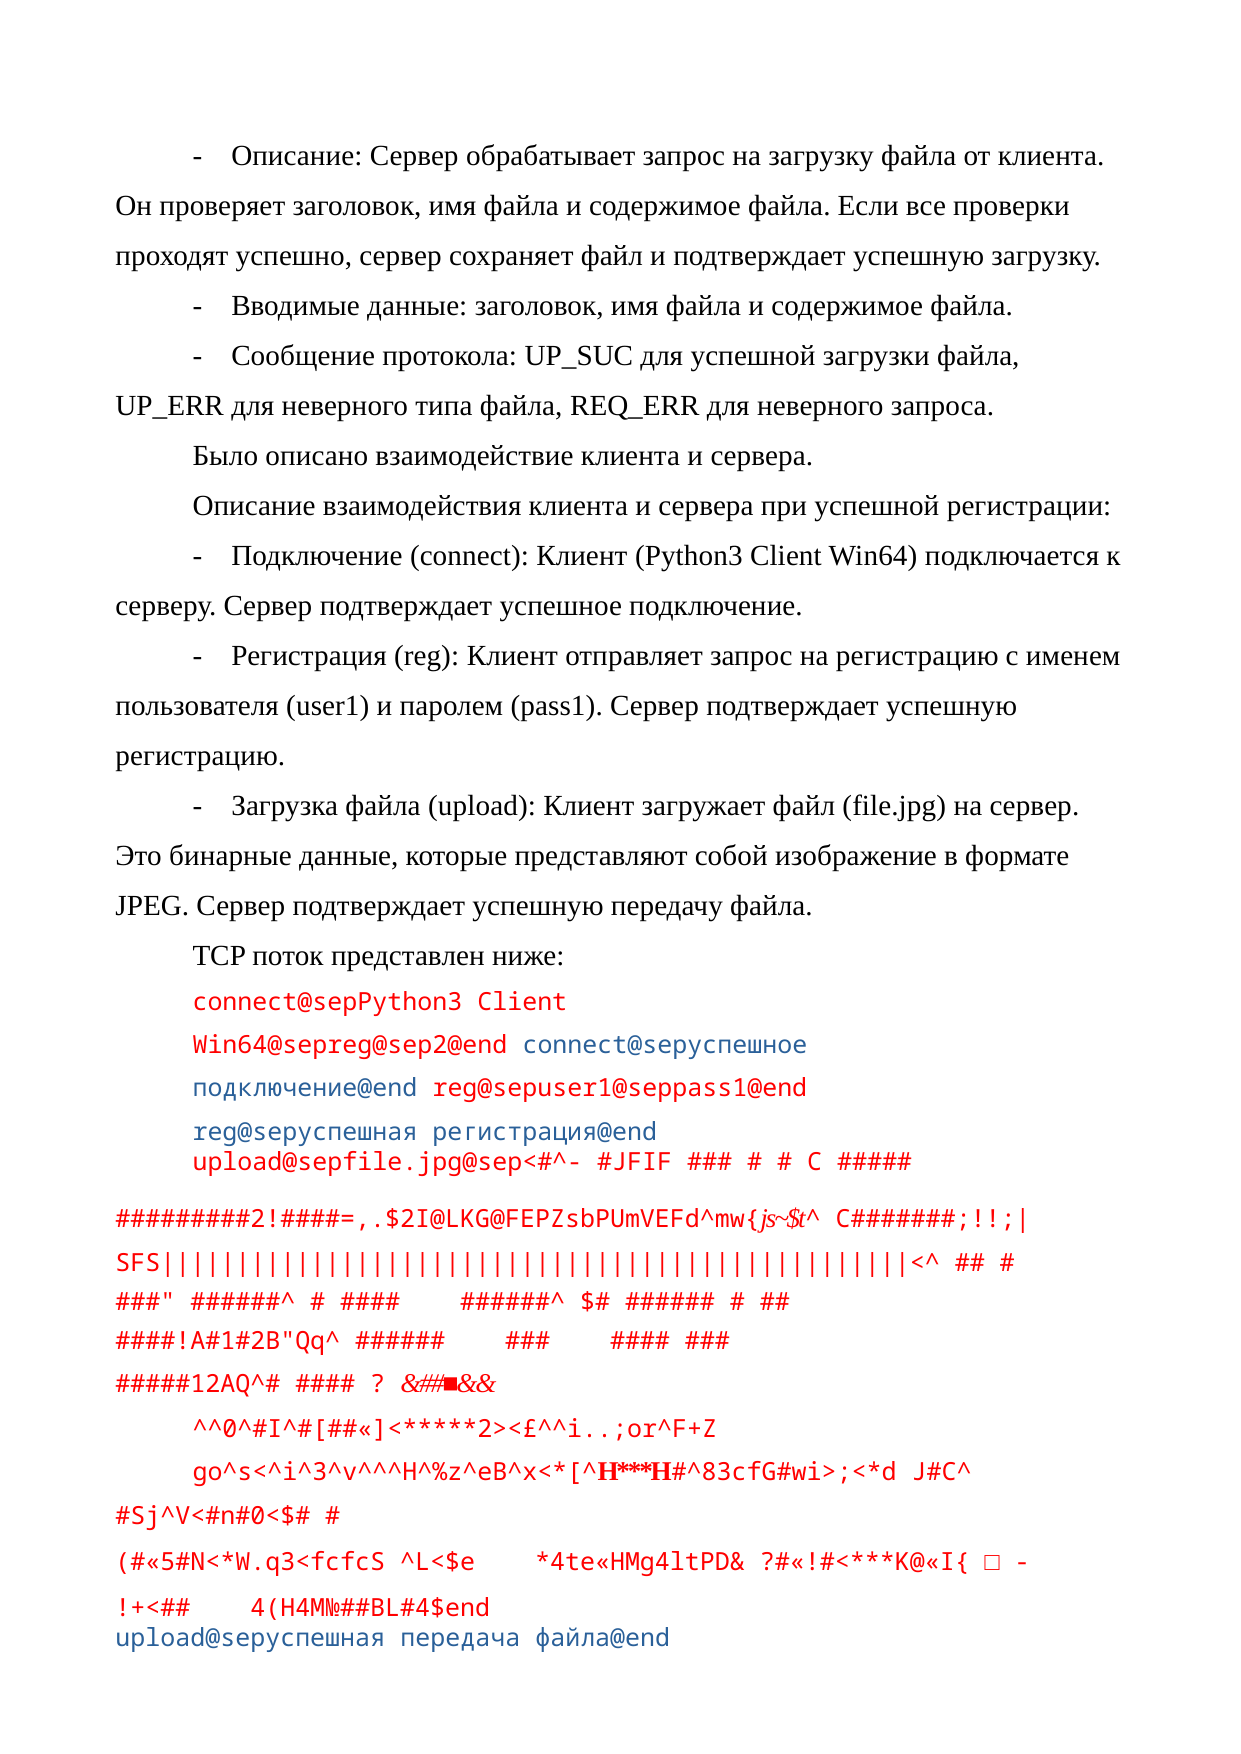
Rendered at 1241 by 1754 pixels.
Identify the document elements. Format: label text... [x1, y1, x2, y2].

text_box - Описание: Сервер обрабатывает запрос на загрузку файла от клиента. Он проверяет заголовок, имя файла и содержимое файла. Если все проверки проходят успешно, сервер сохраняет файл и подтверждает успешную загрузку. - Вводимые данные: заголовок, имя файла и содержимое файла. - Сообщение протокола: UP_SUC для успешной загрузки файла, UP_ERR для неверного типа файла, REQ_ERR для неверного запроса. Было описано взаимодействие клиента и сервера. Описание взаимодействия клиента и сервера при успешной регистрации: - Подключение (connect): Клиент (Python3 Client Win64) подключается к серверу. Сервер подтверждает успешное подключение. - Регистрация (reg): Клиент отправляет запрос на регистрацию с именем пользователя (user1) и паролем (pass1). Сервер подтверждает успешную регистрацию. - Загрузка файла (upload): Клиент загружает файл (file.jpg) на сервер. Это бинарные данные, которые представляют собой изображение в формате JPEG. Сервер подтверждает успешную передачу файла. TCP поток представлен ниже: connect@sepPython3 Client Win64@sepreg@sep2@end connect@sepуспешное подключение@end reg@sepuser1@seppass1@end reg@sepуспешная регистрация@end upload@sepfile.jpg@sep<#^- #JFIF ### # # C ##### #########2!####=,.$2I@LKG@FEPZsbPUmVEFd^mw{js~$t^ C#######;!!;|SFS||||||||||||||||||||||||||||||||||||||||||||||||||<^ ## # ###" ######^ # #### ######^ $# ###### # ## ####!A#1#2B"Qq^ ###### ### #### ### #####12AQ^# #### ? &##■&& ^^0^#I^#[##«]<*****2><£^^i..;or^F+Z go^s<^i^3^v^^^H^%z^eB^x<*[^H***H#^83cfG#wi>;<*d j#c^ #Sj^V<#n#0<$# # (#«5#N<*W.q3<fcfcS ^L<$e *4te«HMg4ltPD& ?#«!#<***K@«I{ □ - !+<## 4(H4M№##BL#4$end upload@sepуспешная передача файла@end [115, 121, 1126, 1621]
